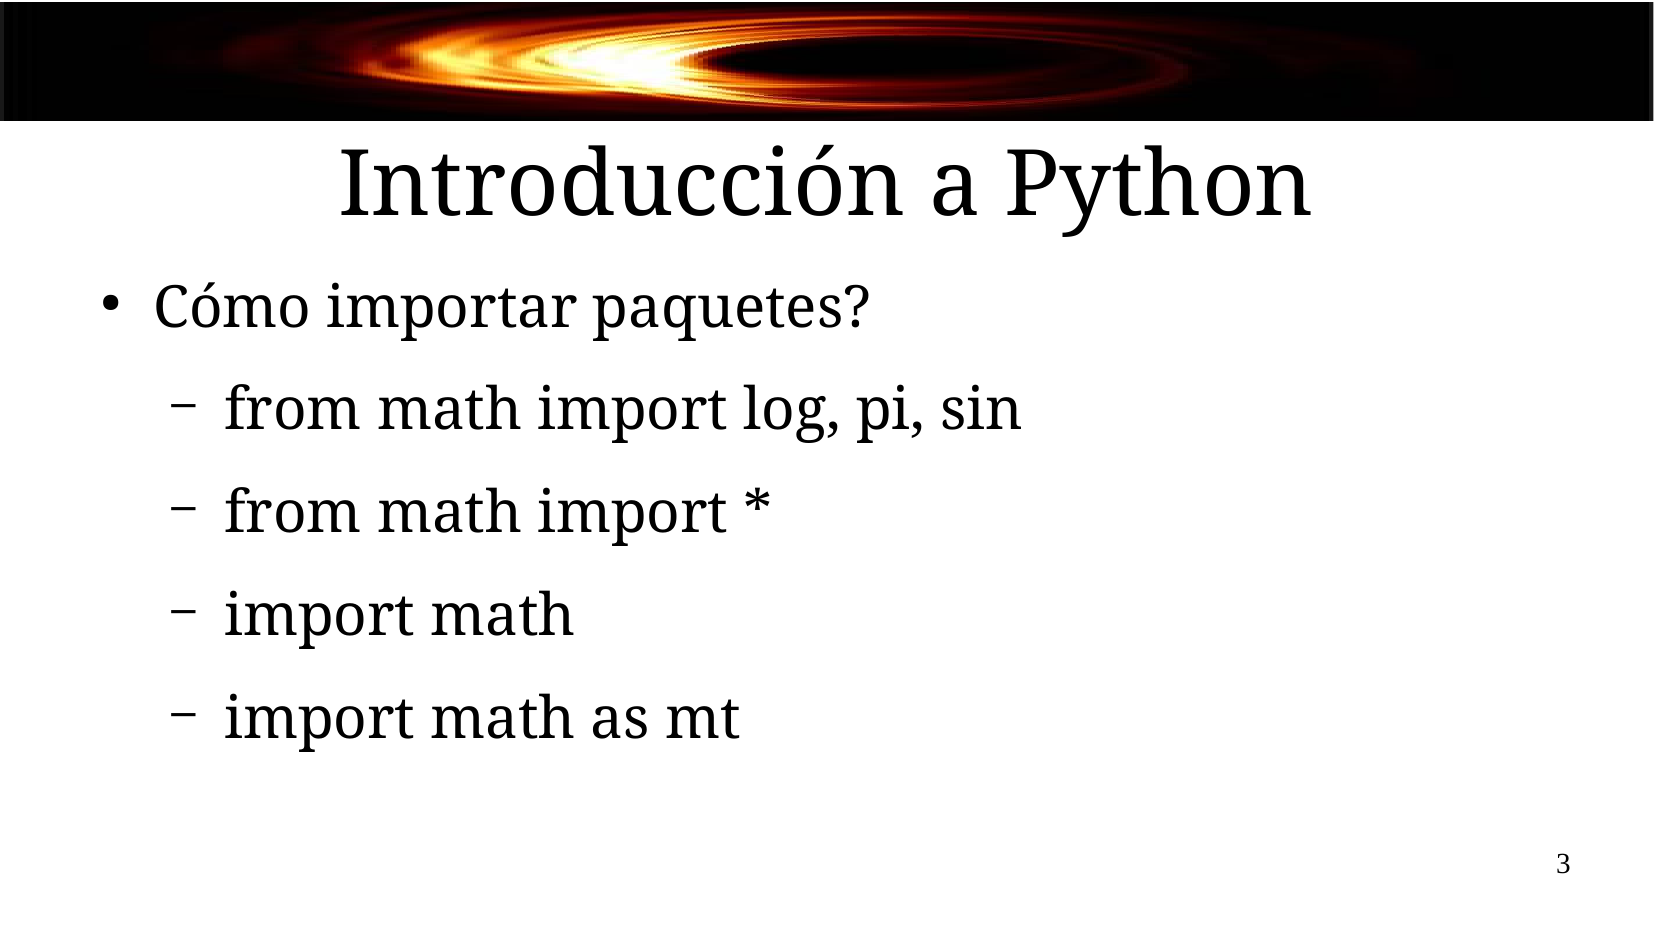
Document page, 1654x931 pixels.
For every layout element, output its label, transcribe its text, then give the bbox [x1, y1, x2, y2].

picture [0, 2, 1654, 121]
list Cómo importar paquetes? from math import log, pi, sin from math import * import math import math as mt [82, 264, 1571, 766]
chart [770, 270, 889, 330]
title Introducción a Python [82, 102, 1571, 258]
